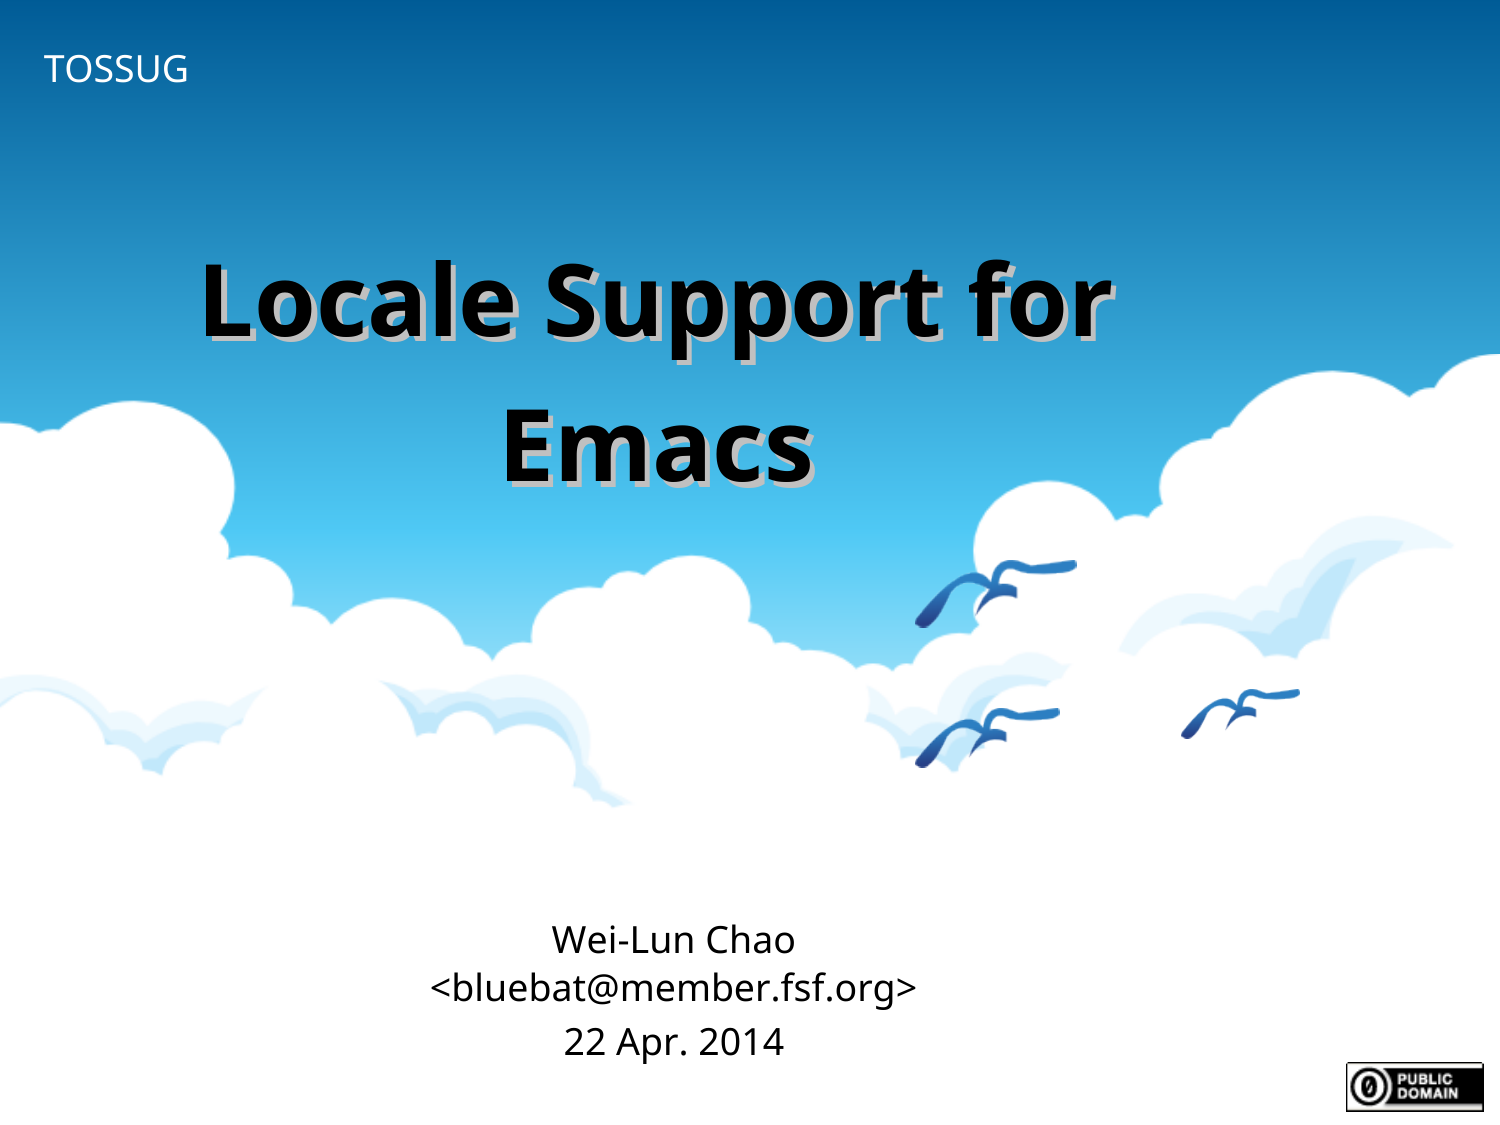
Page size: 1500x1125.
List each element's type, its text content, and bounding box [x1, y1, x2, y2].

text_box Wei-Lun Chao <bluebat@member.fsf.org> 22 Apr. 2014 [338, 907, 1162, 1028]
picture [0, 354, 1500, 1125]
title Locale Support for Emacs [183, 286, 1371, 445]
text_box TOSSUG [29, 35, 1192, 102]
picture [677, 462, 690, 471]
